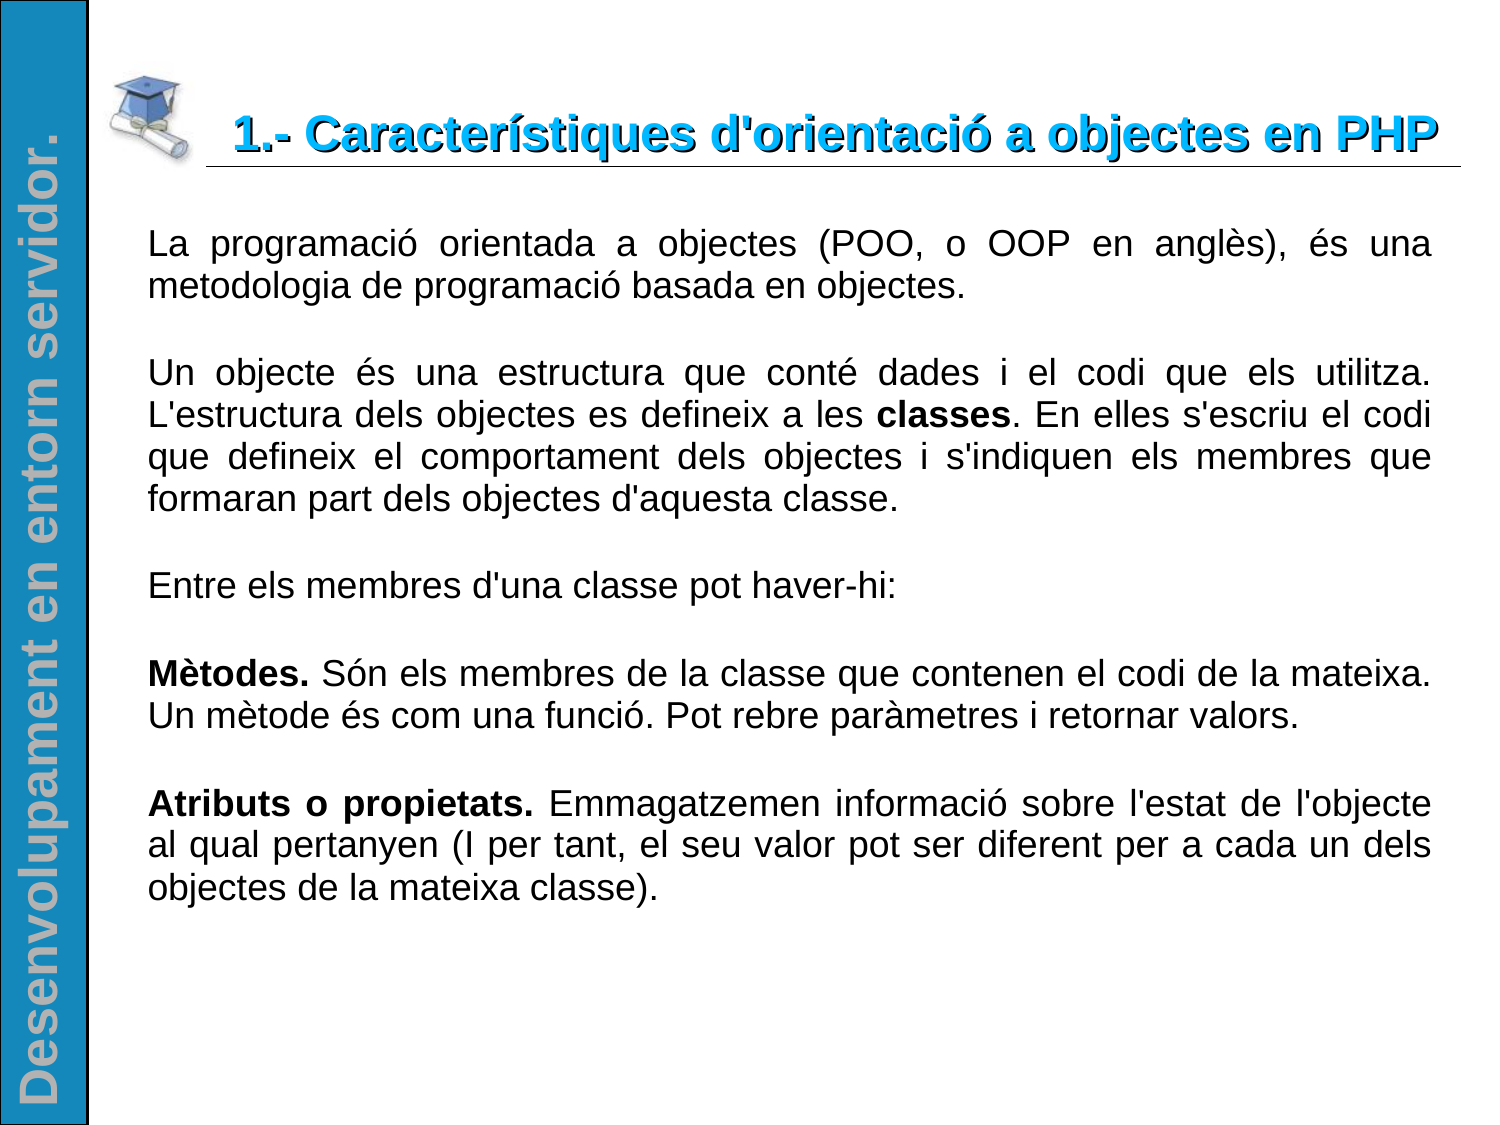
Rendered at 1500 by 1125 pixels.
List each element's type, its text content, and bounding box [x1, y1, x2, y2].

text_box La programació orientada a objectes (POO, o OOP en anglès), és una metodologia de programació basada en objectes. Un objecte és una estructura que conté dades i el codi que els utilitza. L'estructura dels objectes es defineix a les classes. En elles s'escriu el codi que defineix el comportament dels objectes i s'indiquen els membres que formaran part dels objectes d'aquesta classe. Entre els membres d'una classe pot haver-hi: Mètodes. Són els membres de la classe que contenen el codi de la mateixa. Un mètode és com una funció. Pot rebre paràmetres i retornar valors. Atributs o propietats. Emmagatzemen informació sobre l'estat de l'objecte al qual pertanyen (I per tant, el seu valor pot ser diferent per a cada un dels objectes de la mateixa classe). [132, 214, 1447, 916]
title 1.- Característiques d'orientació a objectes en PHP [206, 88, 1447, 178]
picture [93, 61, 206, 174]
